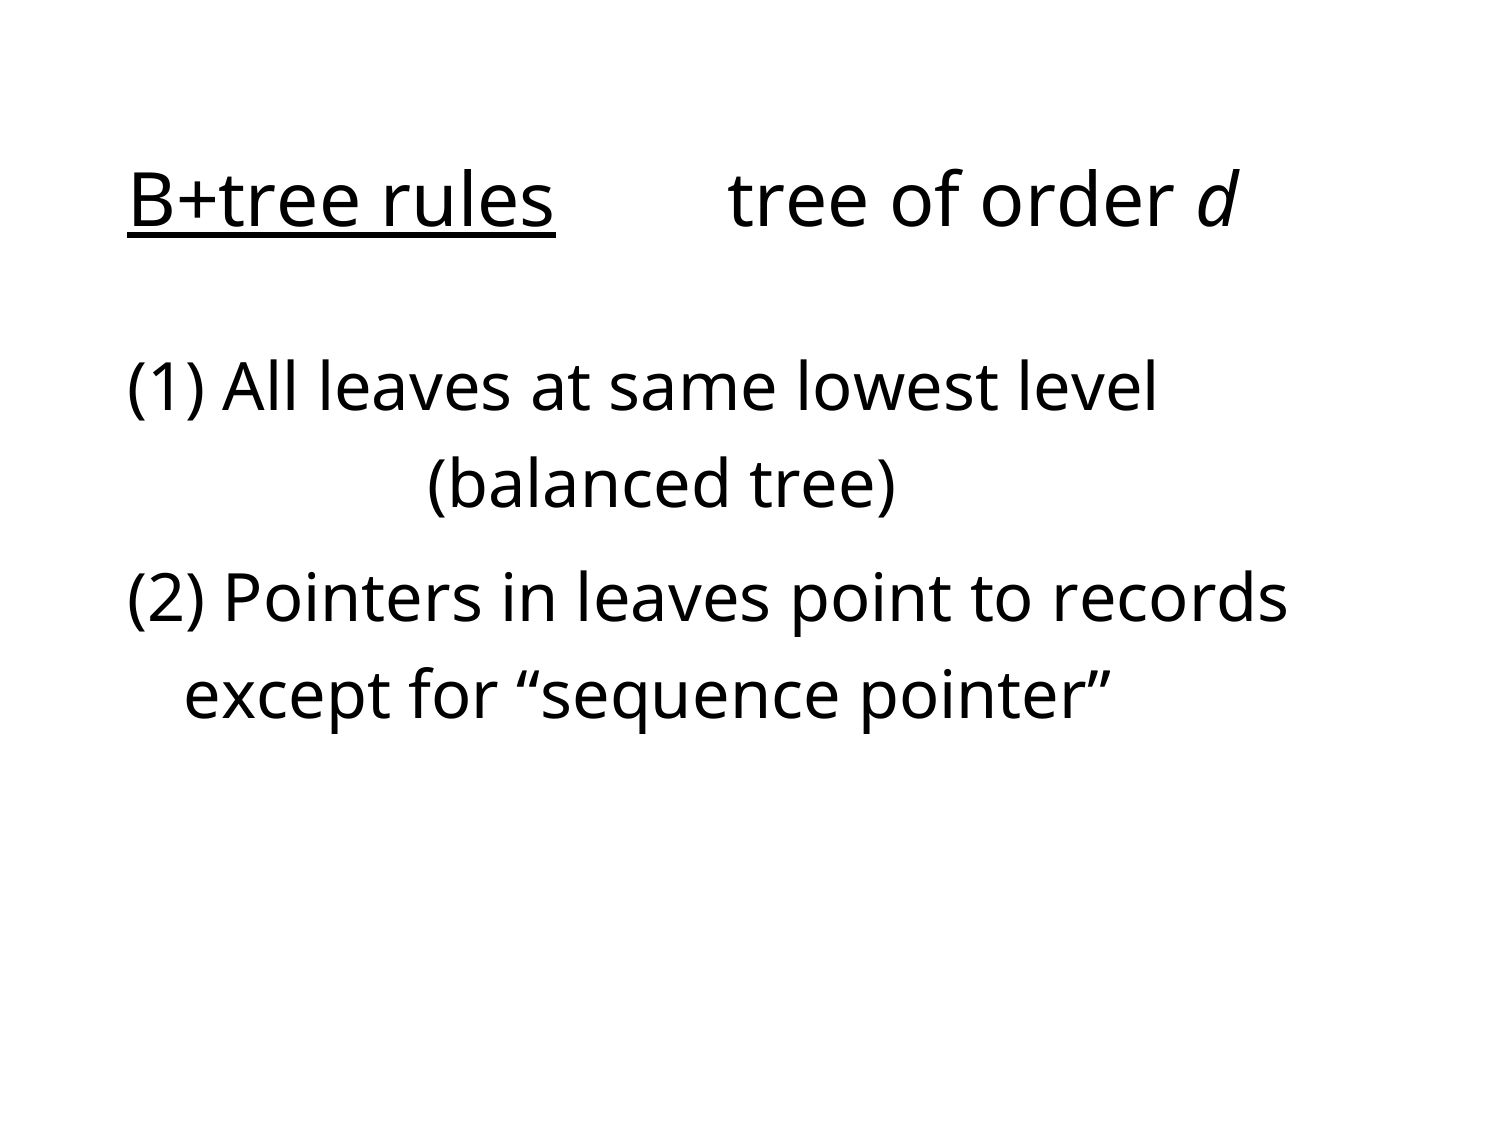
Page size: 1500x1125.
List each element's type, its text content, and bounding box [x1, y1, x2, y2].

title B+tree rules tree of order d [112, 99, 1500, 288]
list (1) All leaves at same lowest level (balanced tree) (2) Pointers in leaves point to records except for “sequence pointer” [112, 324, 1388, 1000]
